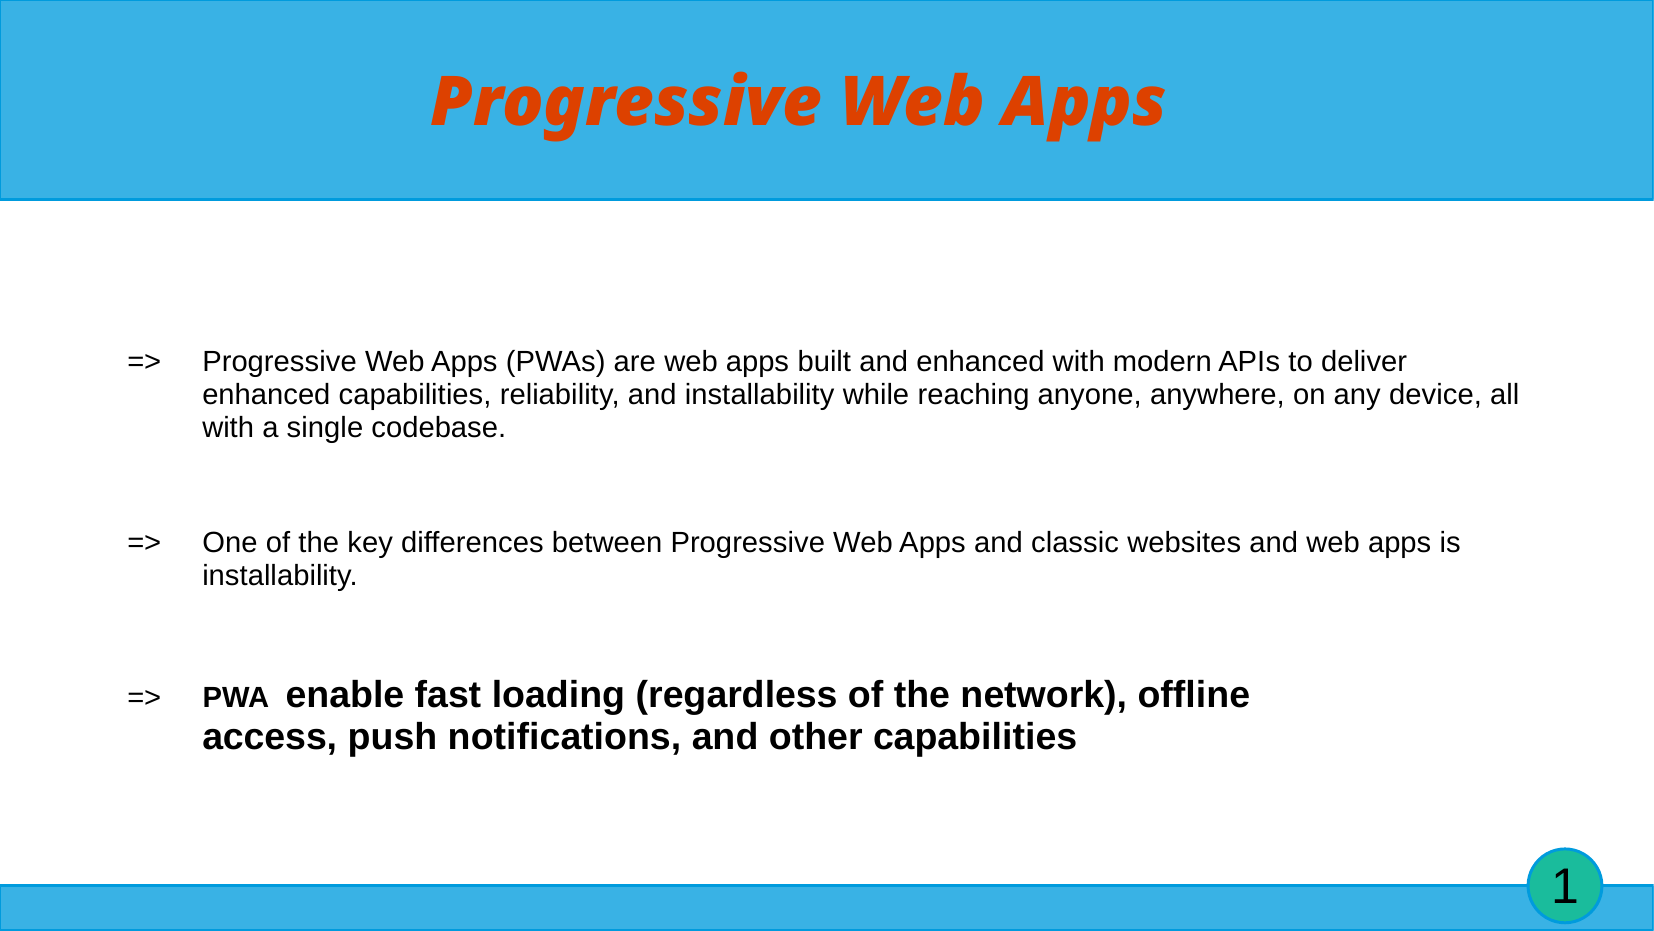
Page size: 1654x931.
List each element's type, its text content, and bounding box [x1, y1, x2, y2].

title Progressive Web Apps [98, 328, 1576, 713]
title Progressive Web Apps [61, 5, 1538, 193]
text_box => Progressive Web Apps (PWAs) are web apps built and enhanced with modern APIs to deliver enhanced capabilities, reliability, and installability while reaching anyone, anywhere, on any device, all with a single codebase. => One of the key differences between Progressive Web Apps and classic websites and web apps is installability. => PWA enable fast loading (regardless of the network), offline access, push notifications, and other capabilities [112, 337, 1538, 526]
